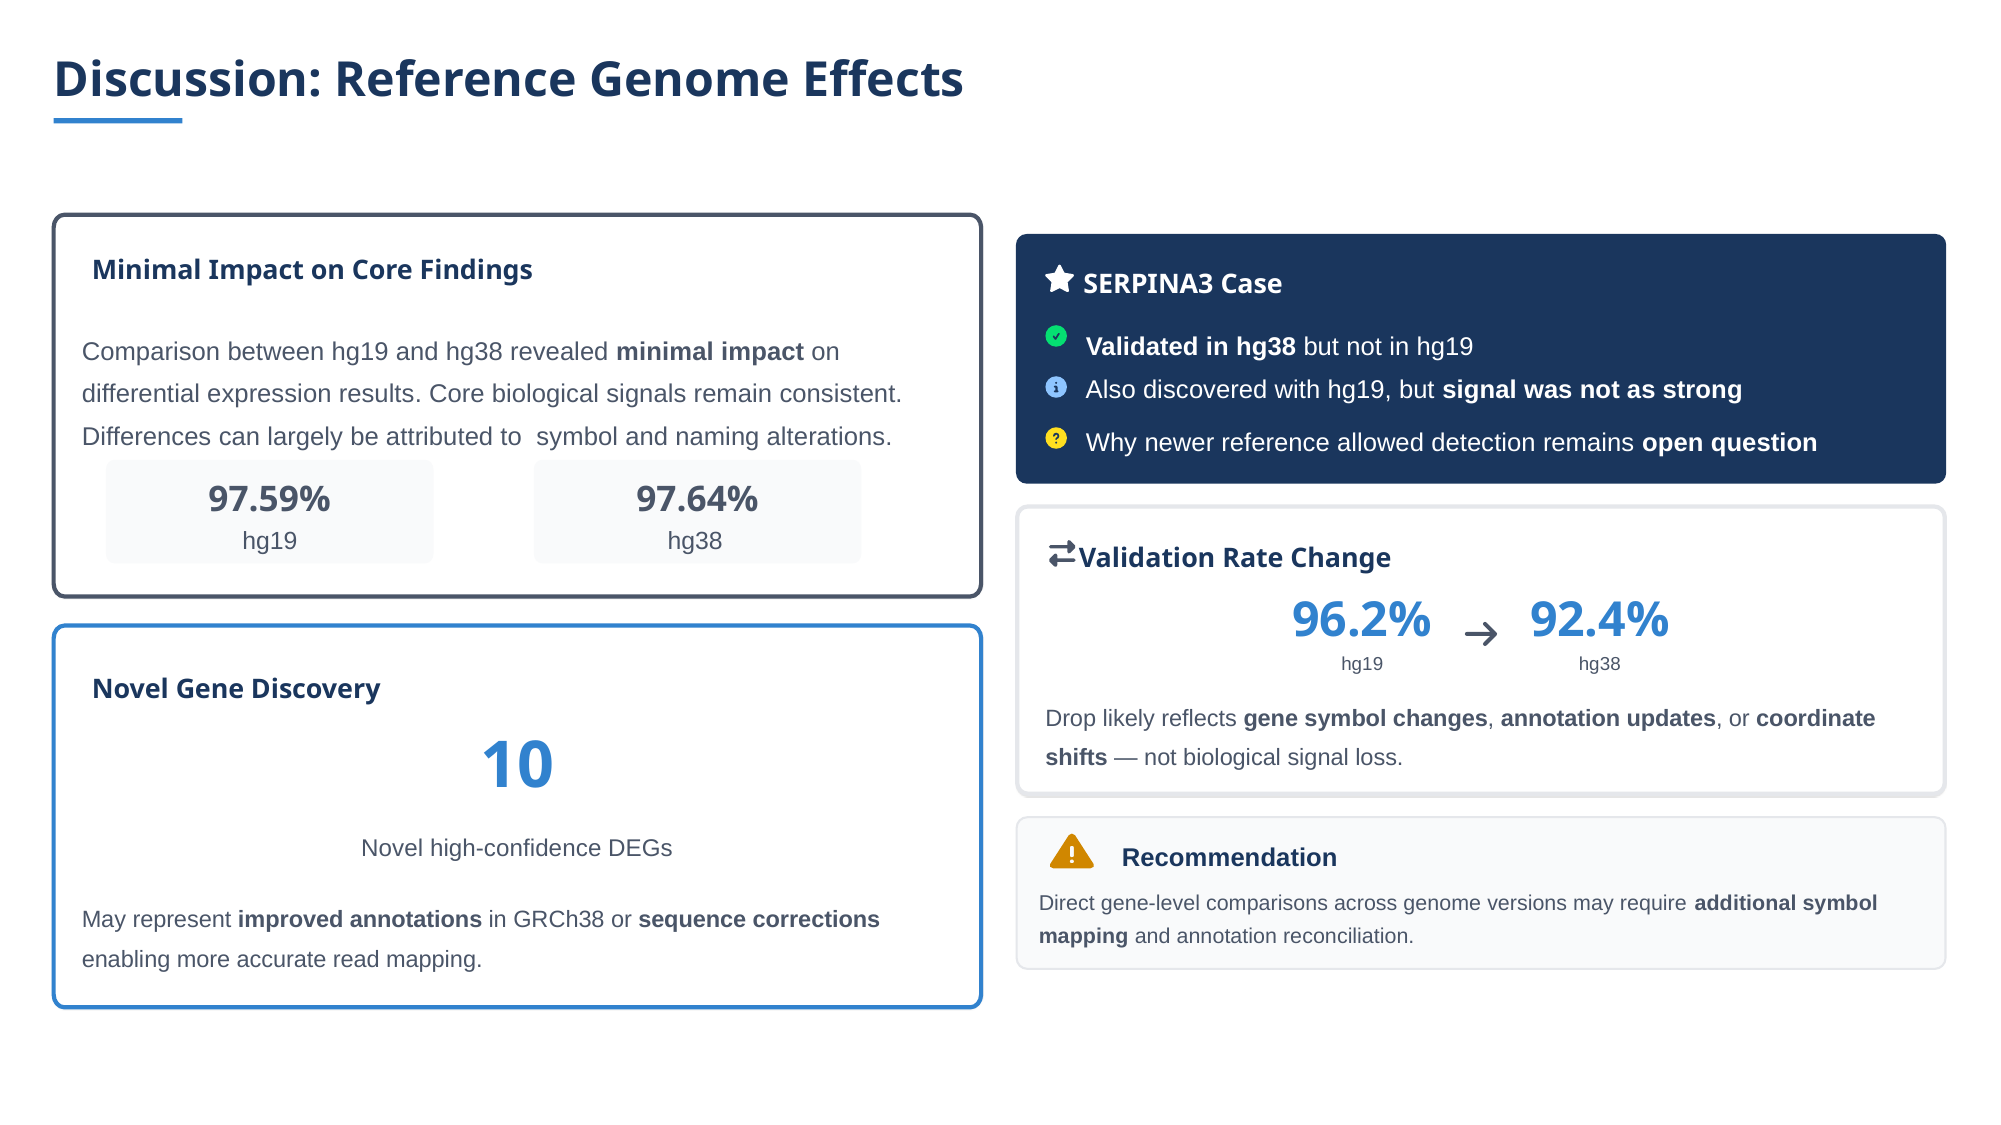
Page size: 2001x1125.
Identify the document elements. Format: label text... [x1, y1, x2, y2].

text_box Validation Rate Change [1078, 534, 1930, 573]
text_box May represent improved annotations in GRCh38 or sequence corrections enabling more accurate read mapping. [81, 890, 964, 974]
text_box [1017, 506, 1945, 794]
text_box [1016, 817, 1946, 969]
text_box hg19 [259, 537, 266, 549]
text_box Direct gene-level comparisons across genome versions may require additional symbol mapping and annotation reconciliation. [1038, 882, 1935, 947]
text_box 97.64% [538, 474, 857, 519]
text_box Discussion: Reference Genome Effects [53, 53, 1971, 108]
text_box Also discovered with hg19, but signal was not as strong [1085, 370, 1838, 393]
text_box 96.2% [1283, 593, 1441, 648]
text_box [53, 118, 183, 124]
text_box Recommendation [1121, 838, 1874, 865]
text_box 97.59% [110, 474, 429, 519]
text_box hg19 [114, 523, 425, 549]
text_box Comparison between hg19 and hg38 revealed minimal impact on differential expression results. Core biological signals remain consistent. Differences can largely be attributed to symbol and naming alterations. [81, 319, 964, 454]
text_box [53, 214, 982, 597]
text_box Novel high-confidence DEGs [75, 819, 959, 865]
text_box 92.4% [1521, 593, 1679, 648]
text_box 10 [65, 729, 970, 807]
text_box hg19 [1291, 647, 1434, 675]
text_box Novel Gene Discovery [91, 661, 943, 707]
text_box SERPINA3 Case [1076, 260, 1933, 299]
text_box Minimal Impact on Core Findings [91, 233, 943, 299]
text_box Why newer reference allowed detection remains open question [1085, 421, 1887, 449]
text_box [53, 625, 982, 1008]
text_box [1015, 233, 1947, 484]
text_box Validated in hg38 but not in hg19 [1085, 319, 1628, 358]
text_box hg38 [542, 523, 853, 549]
text_box Drop likely reflects gene symbol changes, annotation updates, or coordinate shifts — not biological signal loss. [1045, 695, 1928, 766]
text_box hg38 [684, 537, 691, 549]
text_box hg38 [1528, 647, 1671, 675]
